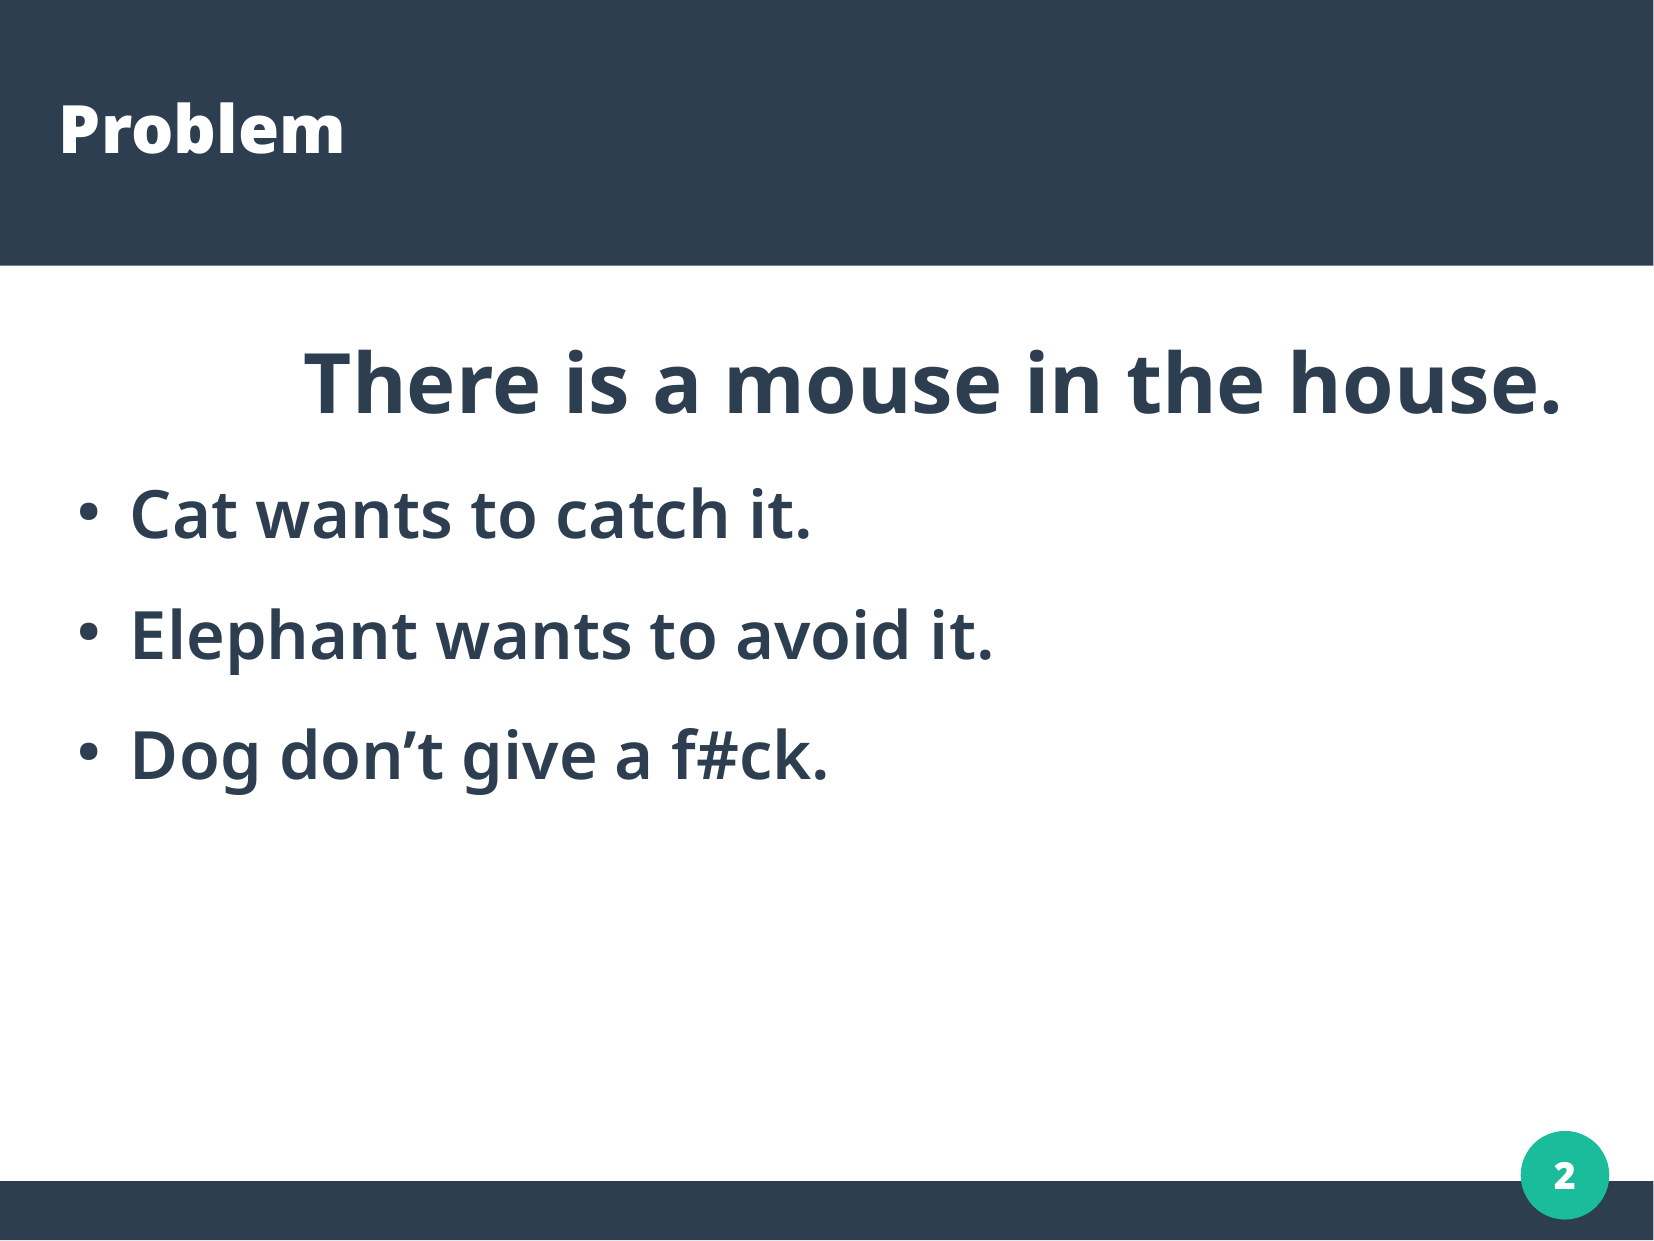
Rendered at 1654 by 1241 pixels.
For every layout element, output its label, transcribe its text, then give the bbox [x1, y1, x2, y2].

title Problem [59, 49, 1595, 207]
list There is a mouse in the house. Cat wants to catch it. Elephant wants to avoid it. Dog don’t give a f#ck. [59, 324, 1595, 1152]
